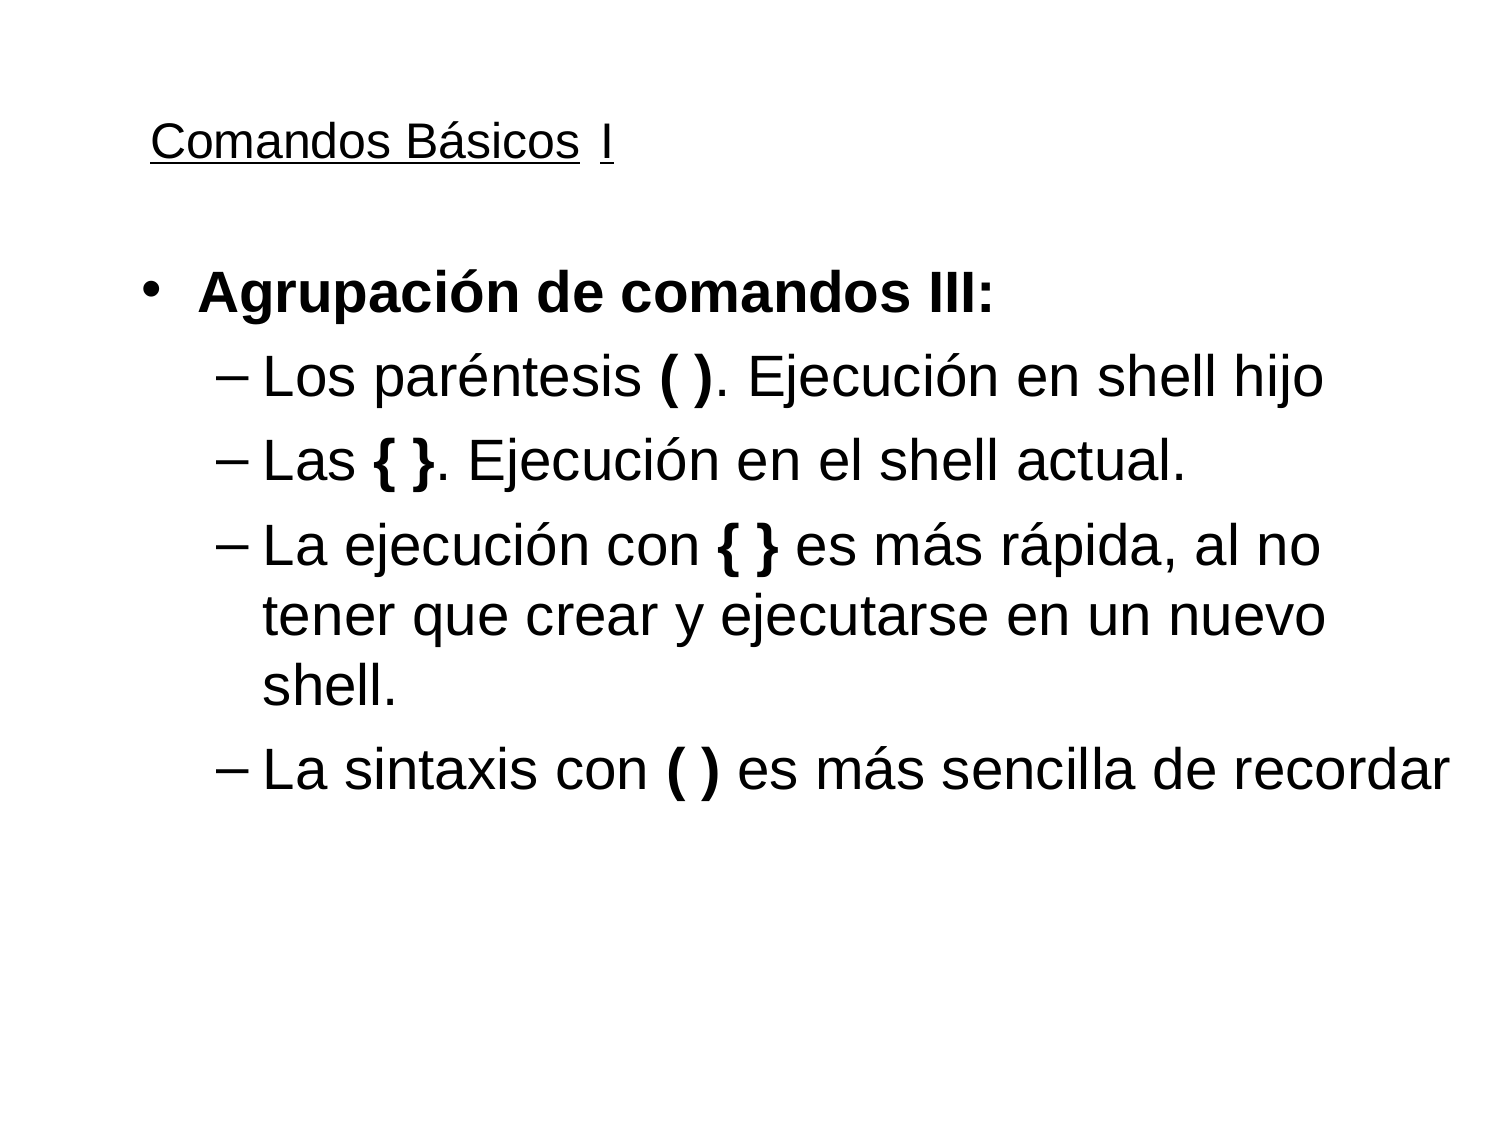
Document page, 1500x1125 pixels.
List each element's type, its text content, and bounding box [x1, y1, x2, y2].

title Comandos Básicos I [75, 45, 1426, 233]
list Agrupación de comandos III: Los paréntesis ( ). Ejecución en shell hijo Las { }. Ejecución en el shell actual. La ejecución con { } es más rápida, al no tener que crear y ejecutarse en un nuevo shell. La sintaxis con ( ) es más sencilla de recordar [126, 259, 1477, 1083]
